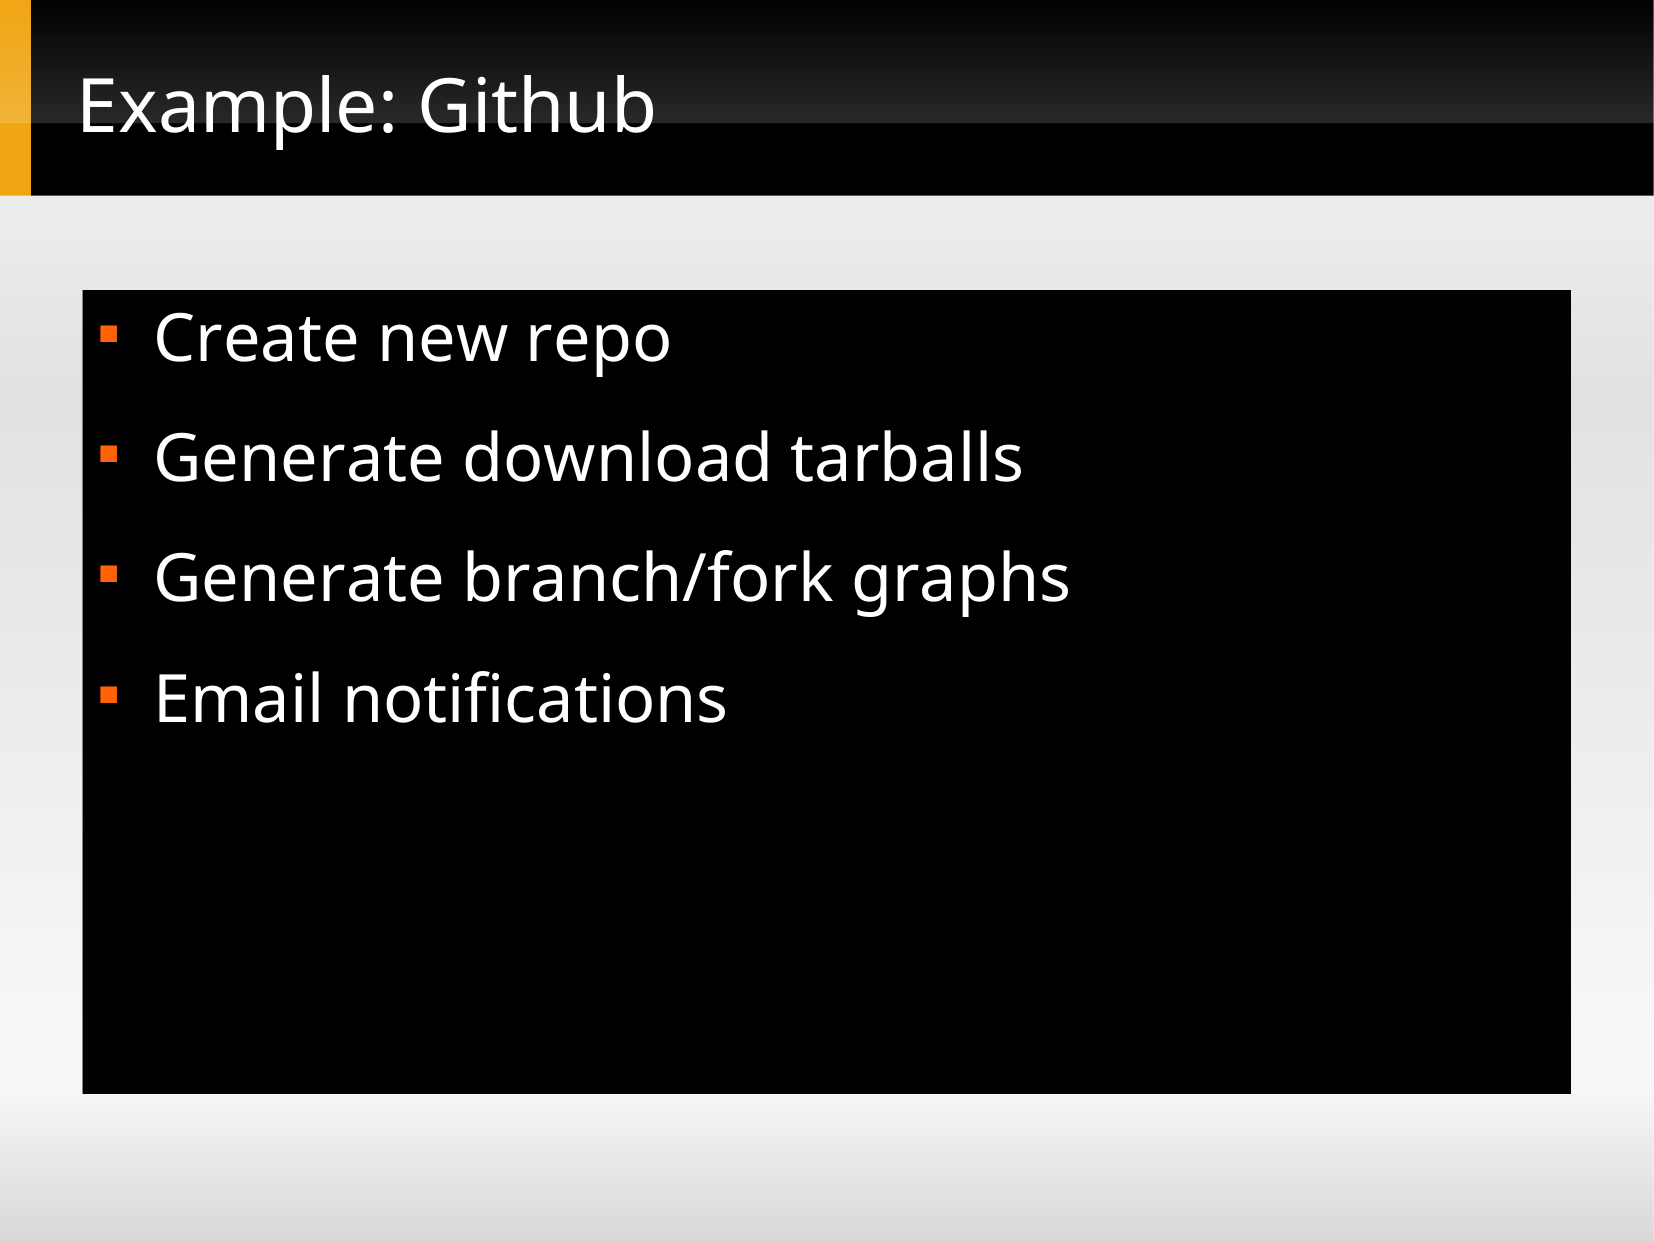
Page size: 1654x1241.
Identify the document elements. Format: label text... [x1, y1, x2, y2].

list Create new repo Generate download tarballs Generate branch/fork graphs Email notifications [82, 290, 1571, 1094]
picture [0, 0, 1654, 1241]
title Example: Github [76, 7, 1565, 200]
